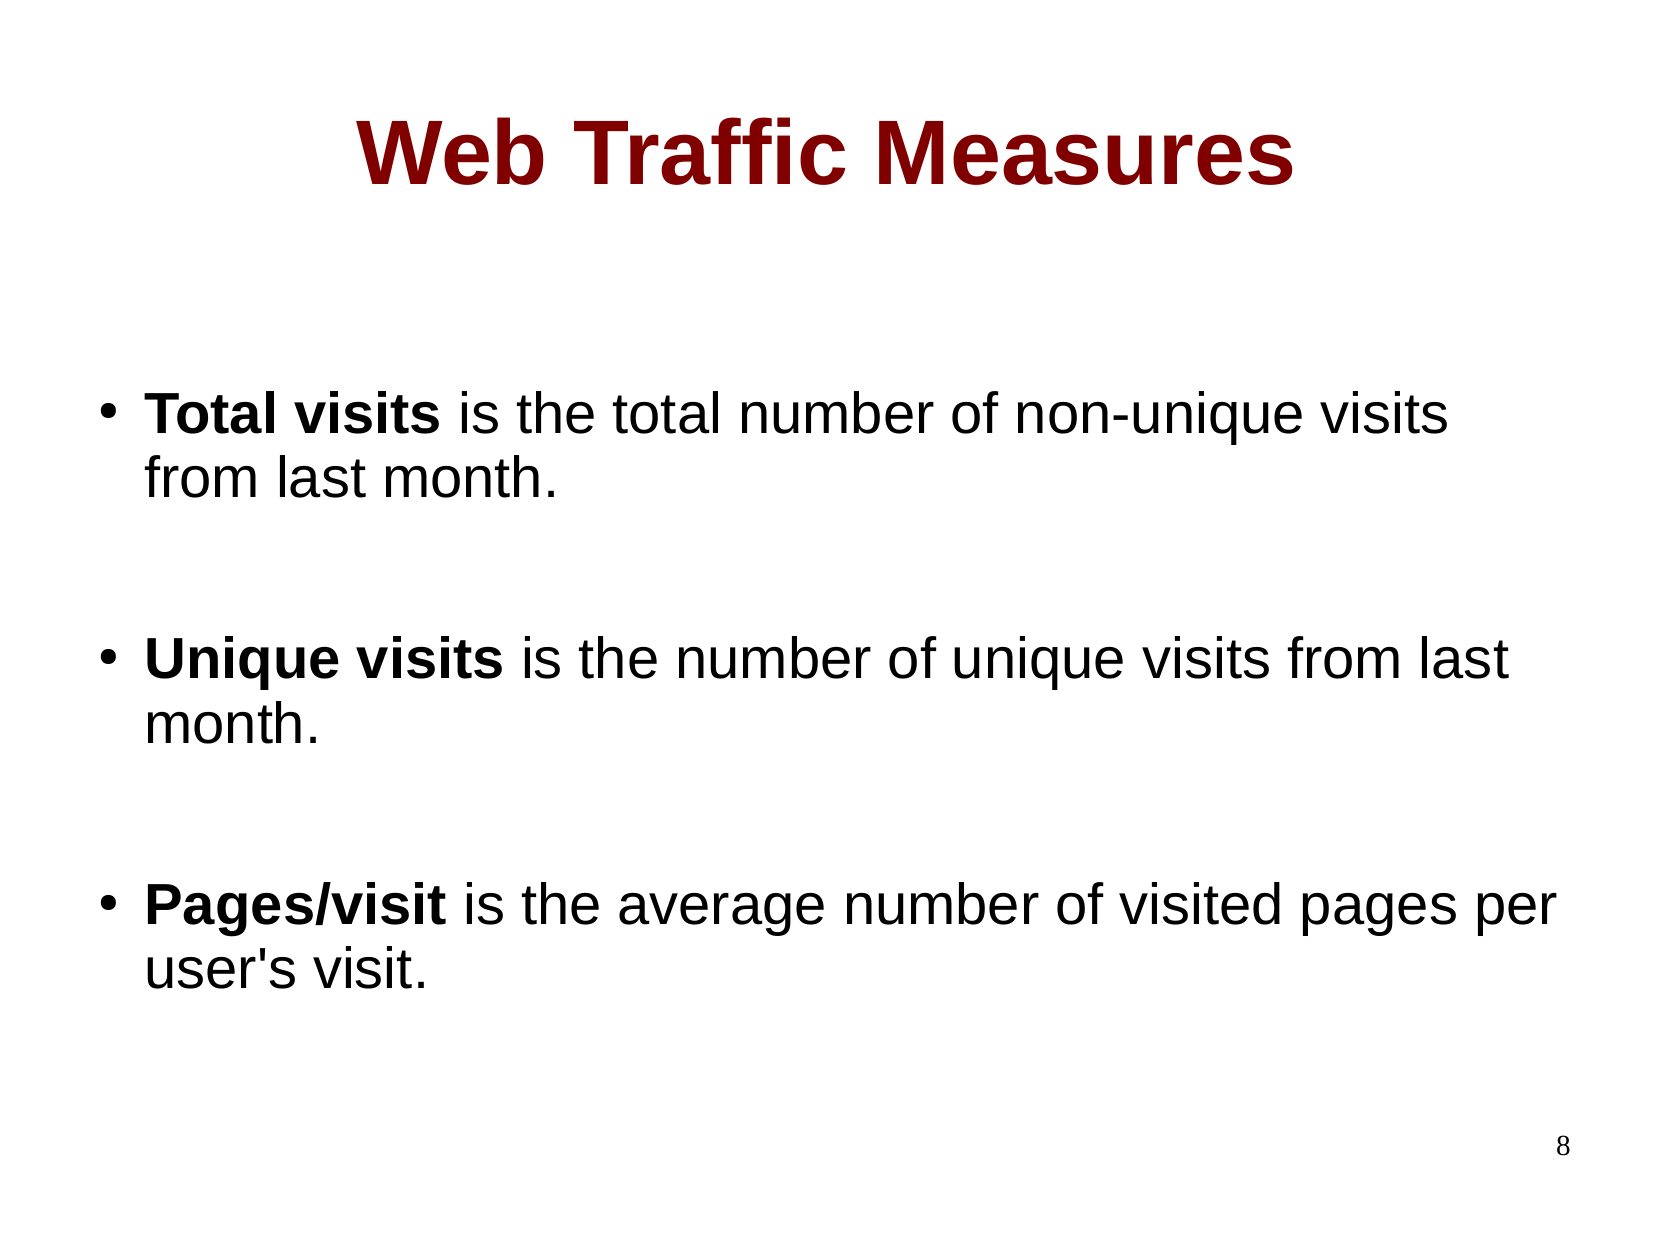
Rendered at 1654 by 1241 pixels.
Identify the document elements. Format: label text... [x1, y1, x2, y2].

list Total visits is the total number of non-unique visits from last month. Unique visits is the number of unique visits from last month. Pages/visit is the average number of visited pages per user's visit. [82, 290, 1571, 1010]
title Web Traffic Measures [82, 49, 1571, 257]
